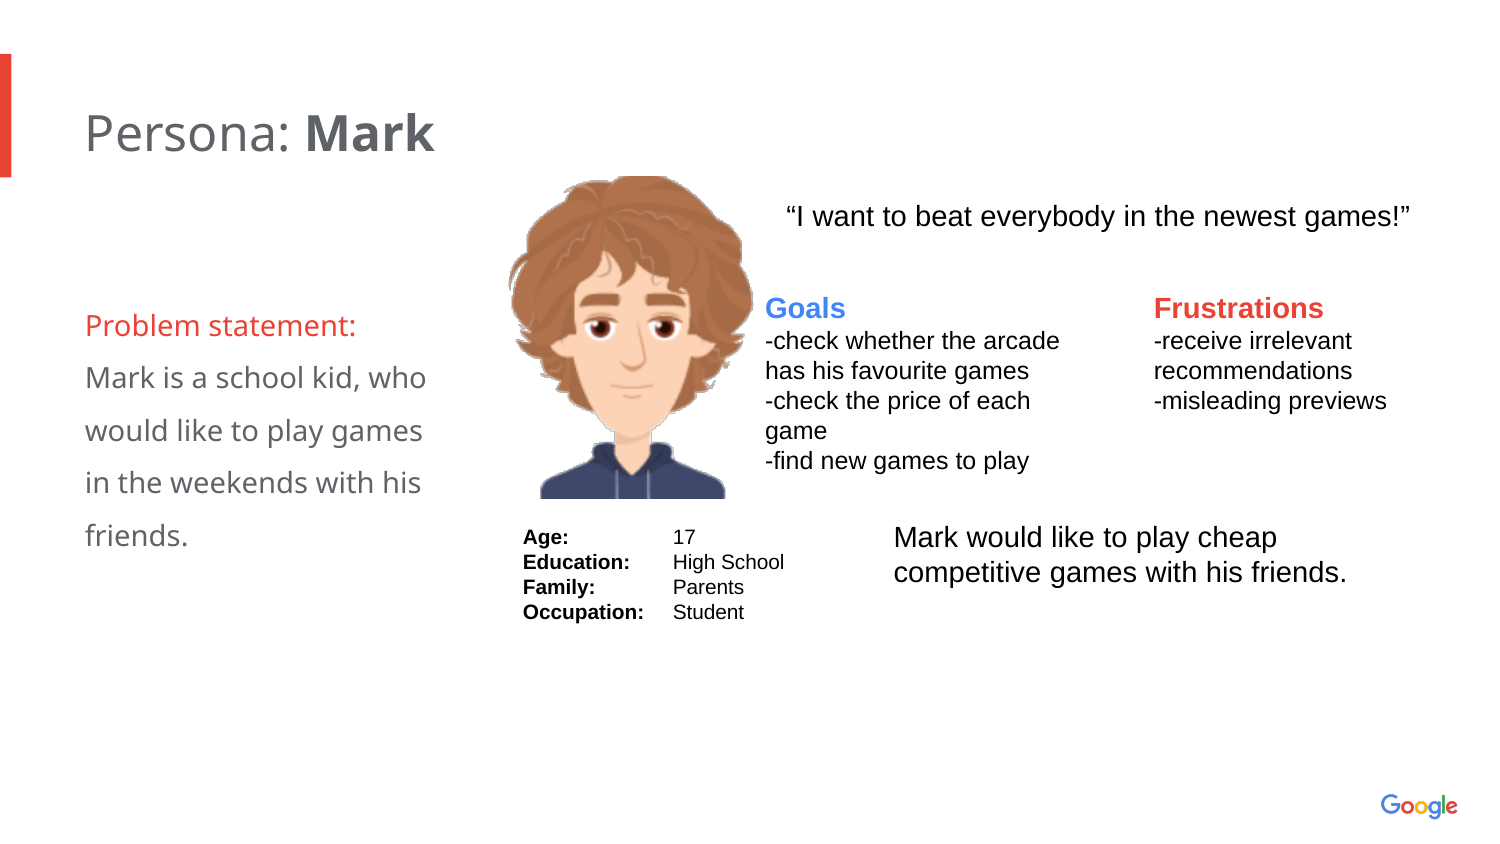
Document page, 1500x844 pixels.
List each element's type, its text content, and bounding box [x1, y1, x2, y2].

picture [508, 176, 754, 499]
picture [1381, 794, 1458, 820]
text_box “I want to beat everybody in the newest games!” [771, 182, 1450, 248]
text_box Persona: Mark [84, 85, 1087, 177]
text_box Problem statement: Mark is a school kid, who would like to play games in the weekends with his friends. [84, 274, 444, 620]
text_box Frustrations -receive irrelevant recommendations -misleading previews [1138, 274, 1451, 430]
text_box Age: 17 Education: High School Family: Parents Occupation: Student [507, 508, 812, 639]
text_box Goals -check whether the arcade has his favourite games -check the price of each game -find new games to play [754, 274, 1109, 490]
text_box Mark would like to play cheap competitive games with his friends. [878, 503, 1400, 604]
